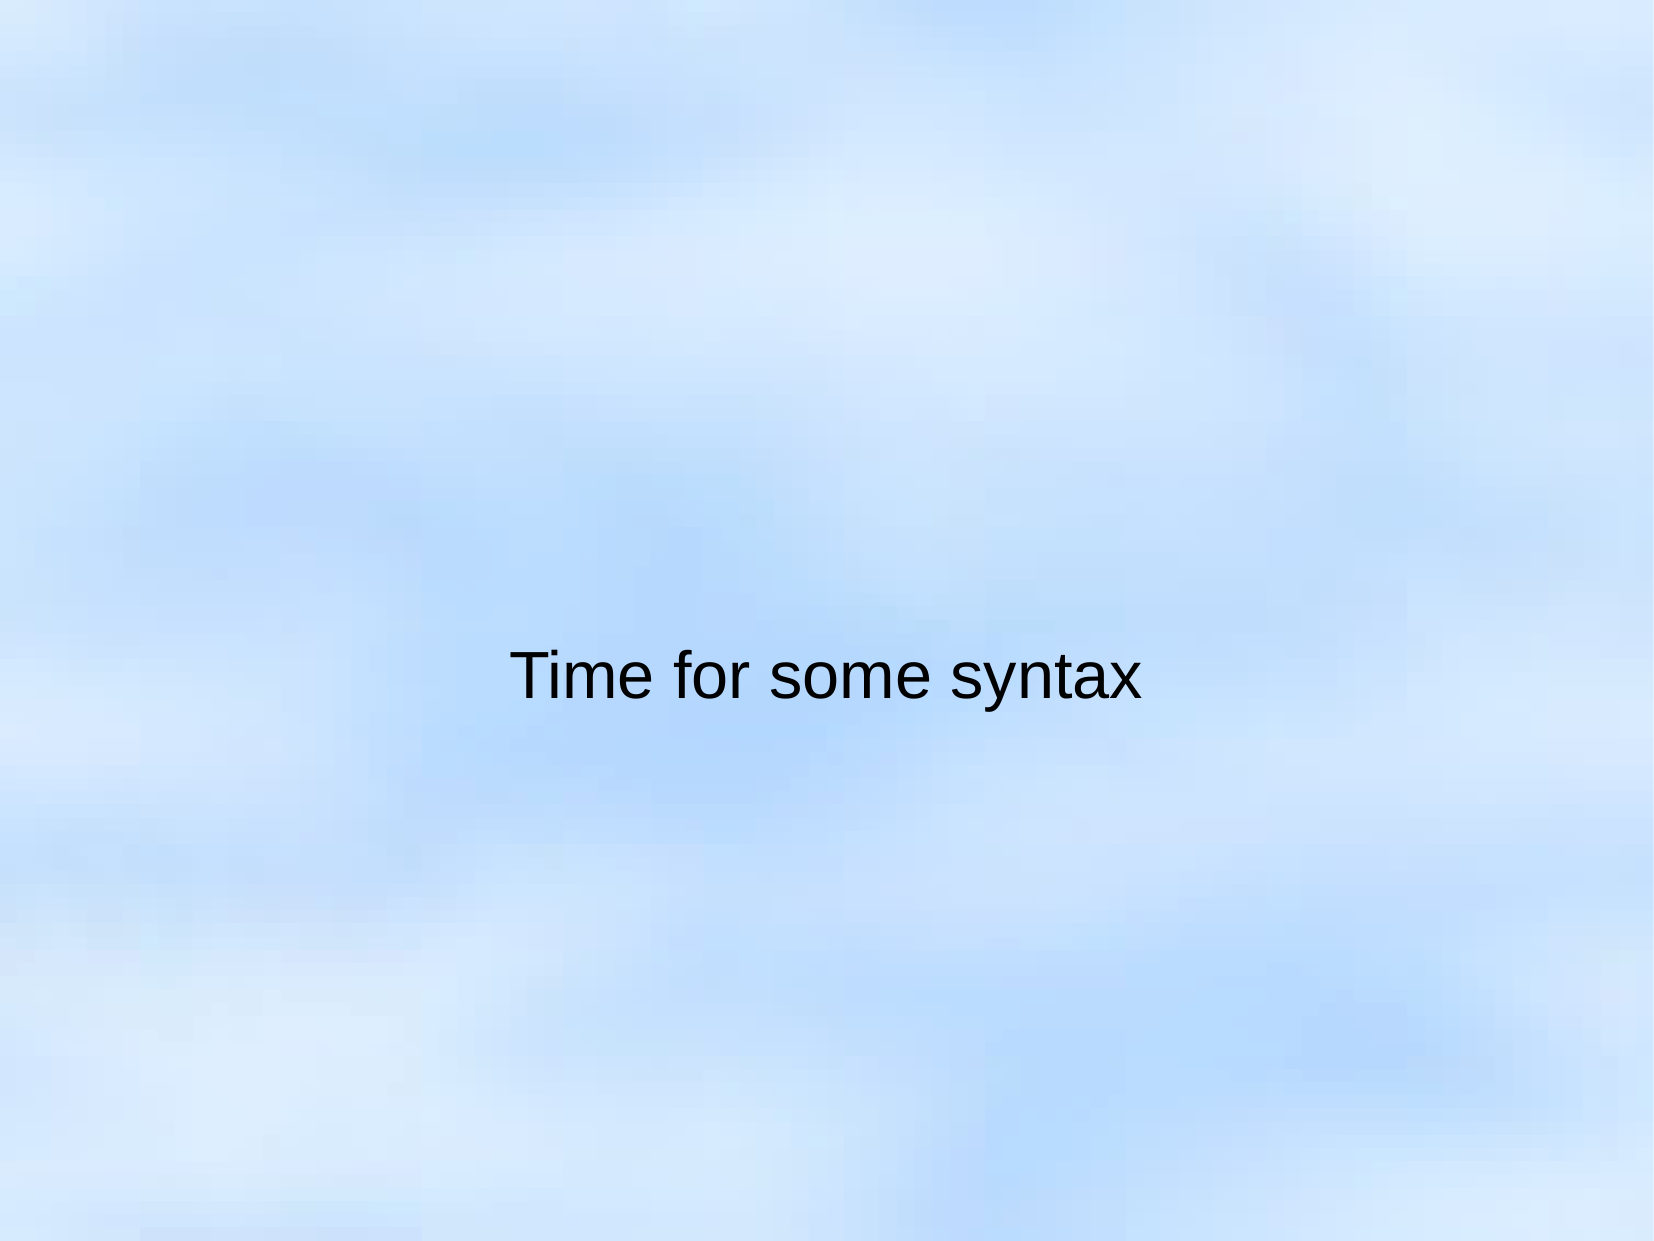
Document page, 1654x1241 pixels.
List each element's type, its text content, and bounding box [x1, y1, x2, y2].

picture [0, 0, 1654, 1241]
subtitle Time for some syntax [82, 315, 1571, 1035]
